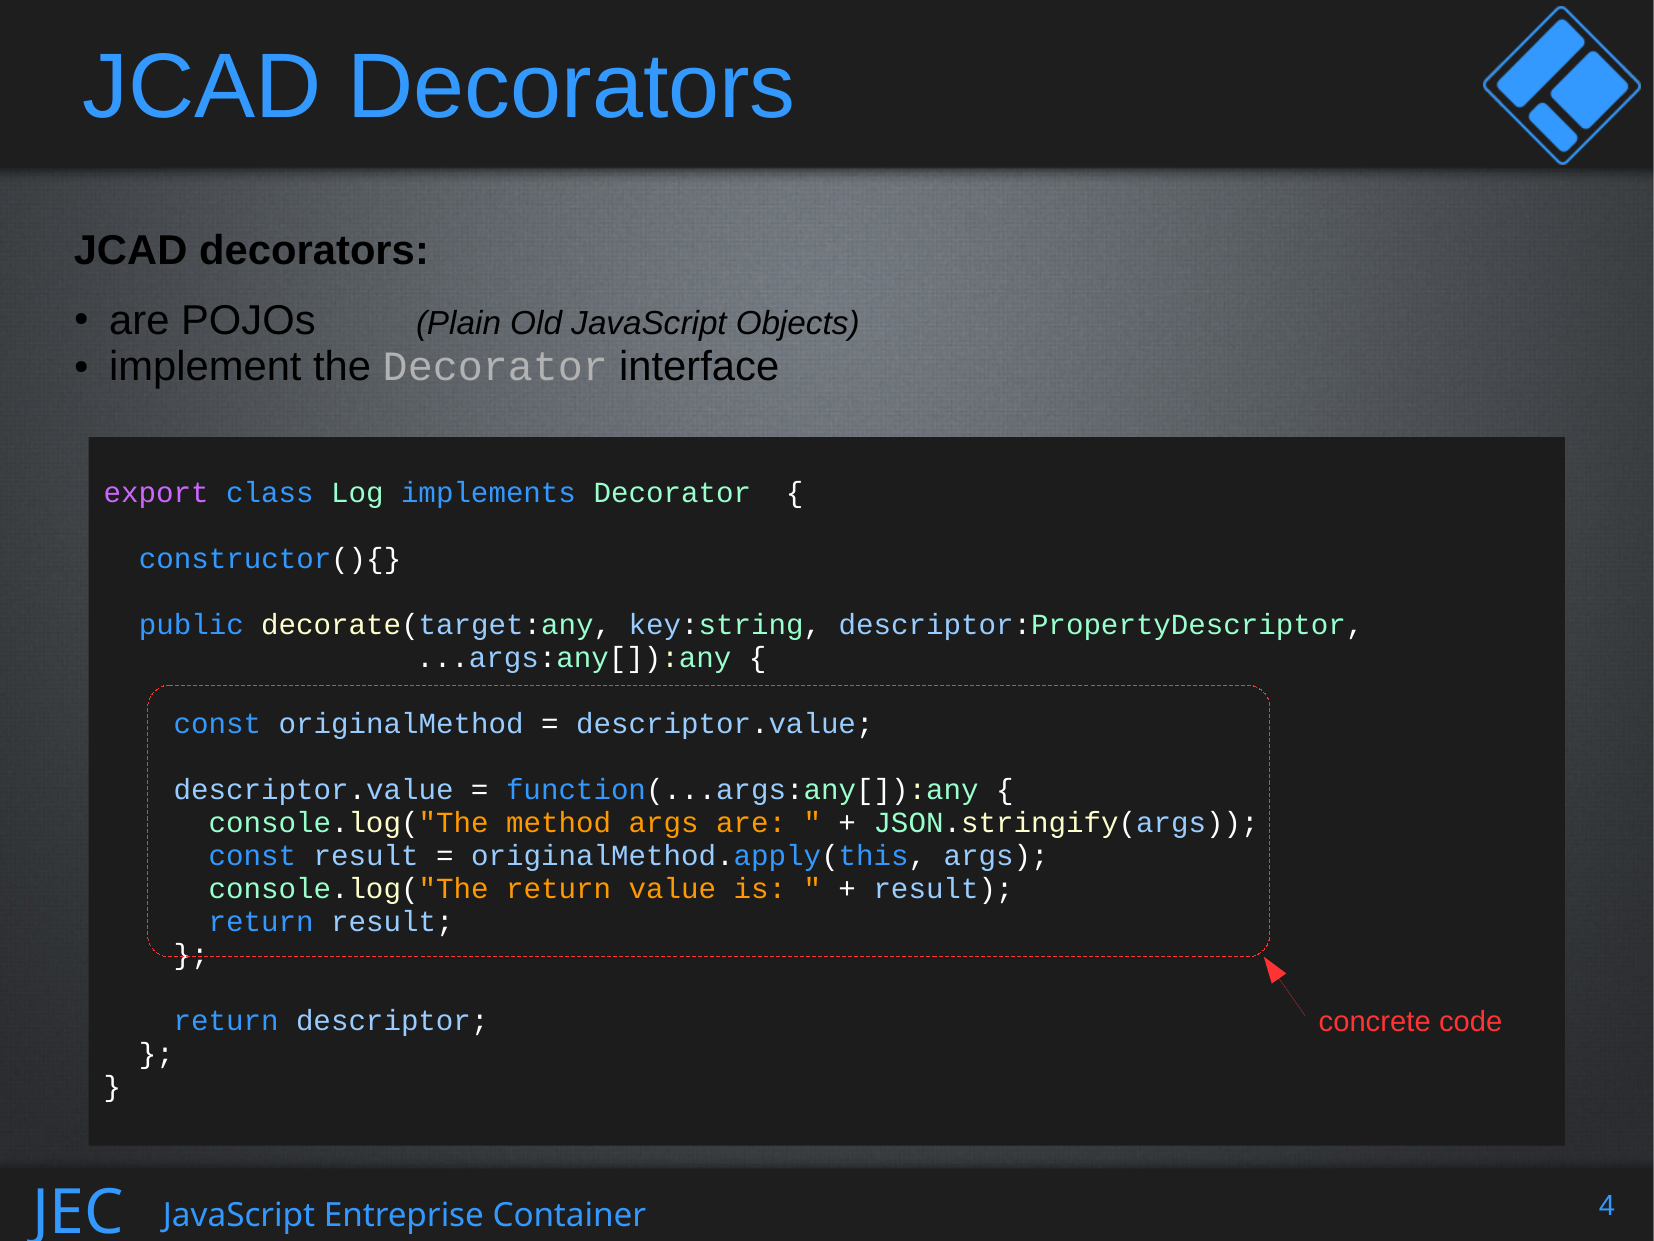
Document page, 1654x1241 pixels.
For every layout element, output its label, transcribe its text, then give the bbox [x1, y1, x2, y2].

text_box JEC [17, 1159, 149, 1241]
text_box JavaScript Entreprise Container [148, 1183, 651, 1241]
text_box JCAD decorators: are POJOs (Plain Old JavaScript Objects) implement the Decorator interface [59, 219, 1595, 402]
title JCAD Decorators [82, 23, 1441, 147]
text_box 4 [744, 1181, 1630, 1229]
text_box concrete code [1303, 997, 1518, 1046]
text_box export class Log implements Decorator { constructor(){} public decorate(target:any, key:string, descriptor:PropertyDescriptor, ...args:any[]):any { const originalMethod = descriptor.value; descriptor.value = function(...args:any[]):any { console.log("The method args are: " + JSON.stringify(args)); const result = originalMethod.apply(this, args); console.log("The return value is: " + result); return result; }; return descriptor; }; } [88, 437, 1565, 1109]
picture [0, 0, 1654, 1241]
